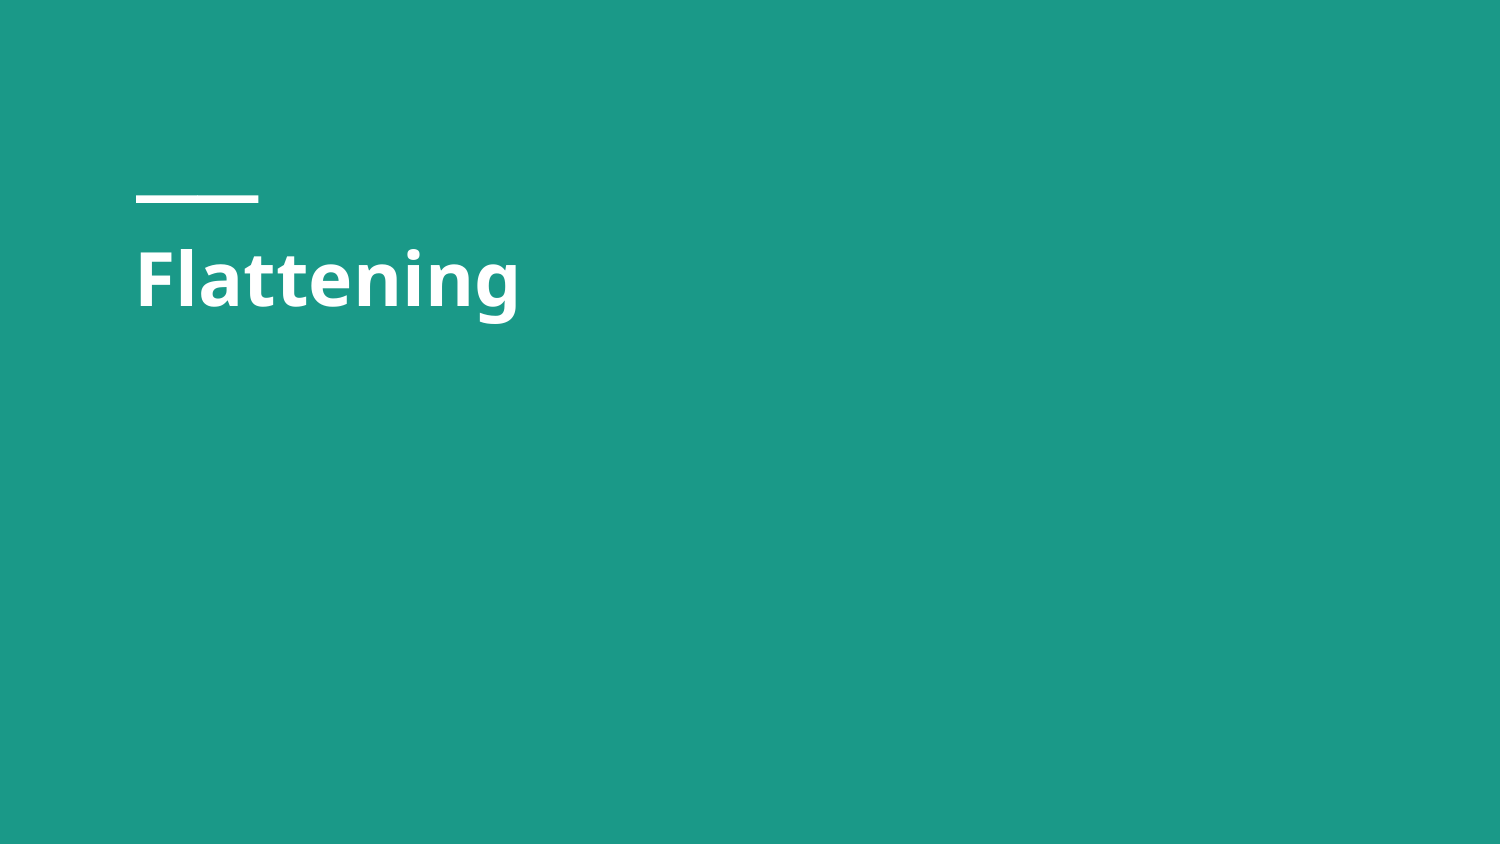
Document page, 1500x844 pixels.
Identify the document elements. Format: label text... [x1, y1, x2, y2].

title Flattening [119, 216, 1381, 466]
